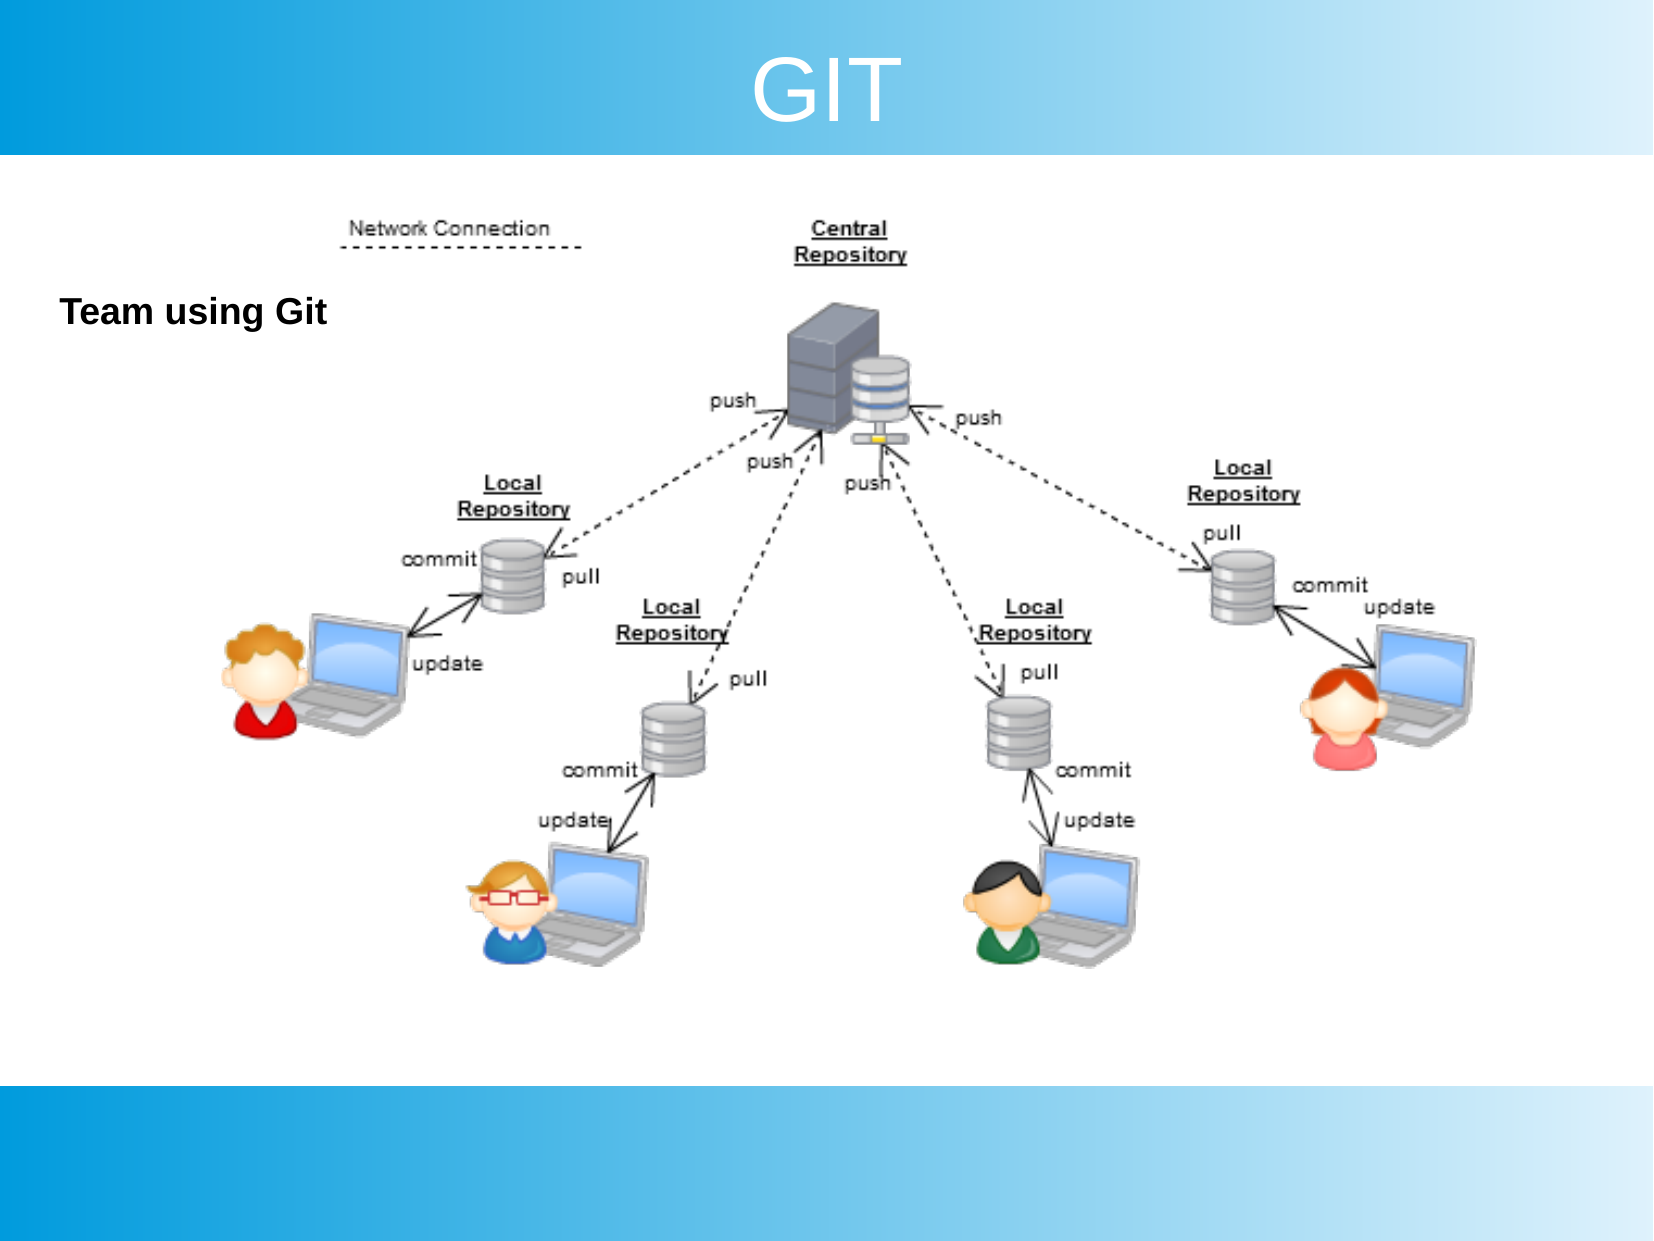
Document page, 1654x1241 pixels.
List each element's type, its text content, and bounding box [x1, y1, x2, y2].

picture [221, 210, 1477, 969]
title GIT [82, 37, 1571, 142]
text_box Team using Git [44, 283, 343, 341]
